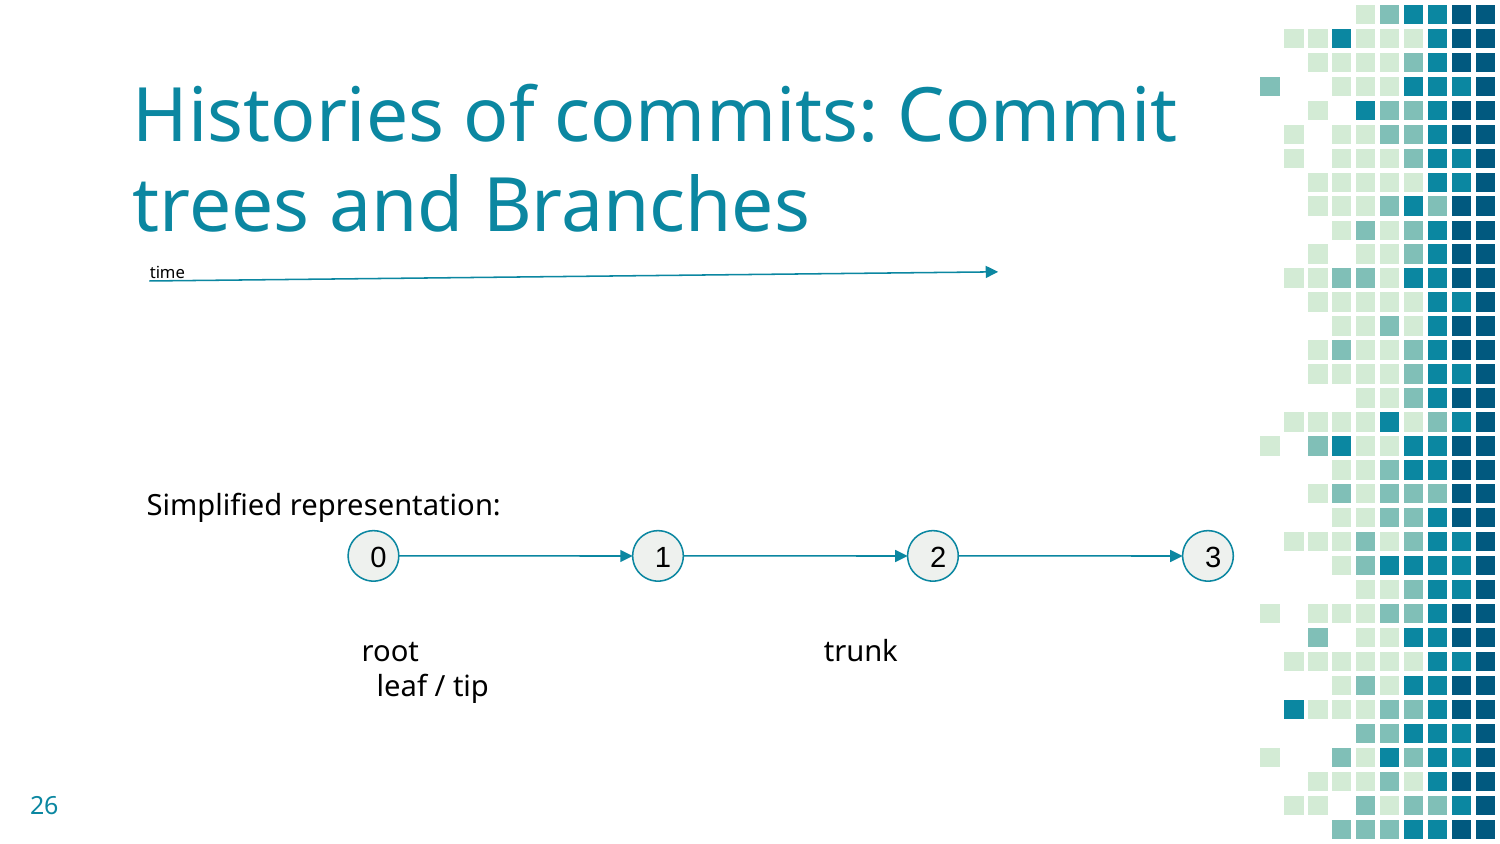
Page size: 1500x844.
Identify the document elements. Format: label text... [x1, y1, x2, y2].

slide_number <number> [15, 774, 105, 839]
title Histories of commits: Commit trees and Branches [117, 121, 1227, 262]
text_box root trunk leaf / tip [346, 617, 1275, 718]
text_box Simplified representation: [131, 471, 566, 537]
text_box 0 [348, 537, 399, 582]
text_box time [134, 246, 614, 297]
text_box 3 [1182, 530, 1234, 582]
text_box 2 [907, 530, 959, 582]
text_box 1 [632, 530, 684, 582]
